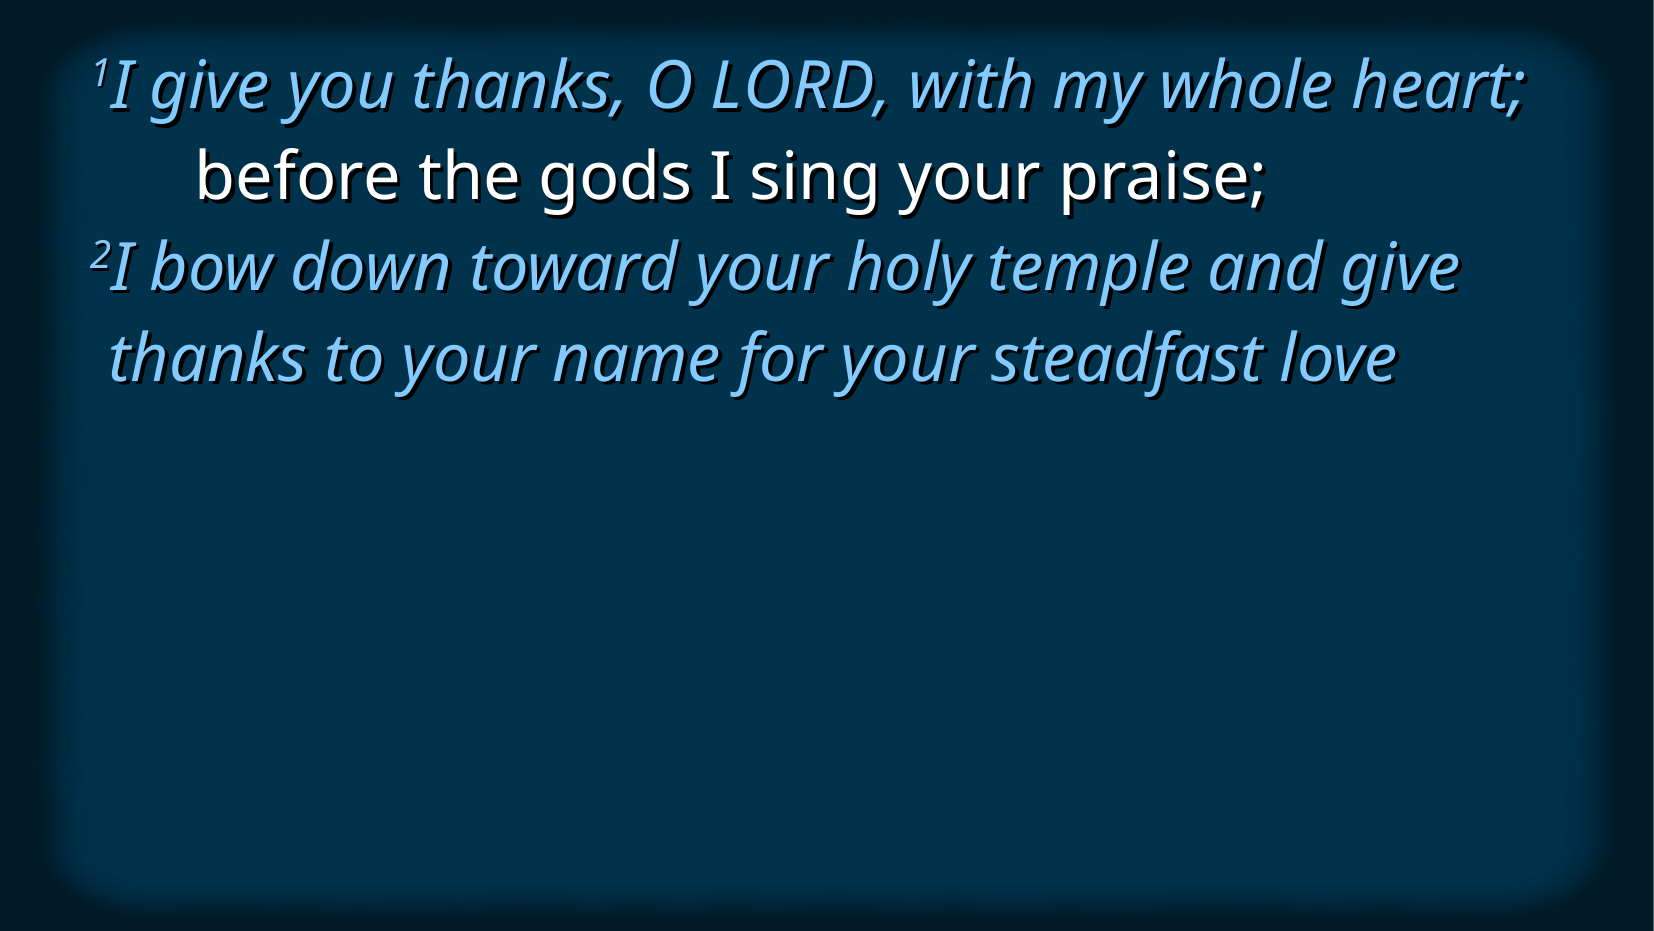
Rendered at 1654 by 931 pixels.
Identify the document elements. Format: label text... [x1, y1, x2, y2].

text_box 1I give you thanks, O LORD, with my whole heart; before the gods I sing your praise; 2I bow down toward your holy temple and give thanks to your name for your steadfast love [75, 30, 1591, 400]
picture [0, 0, 1654, 931]
